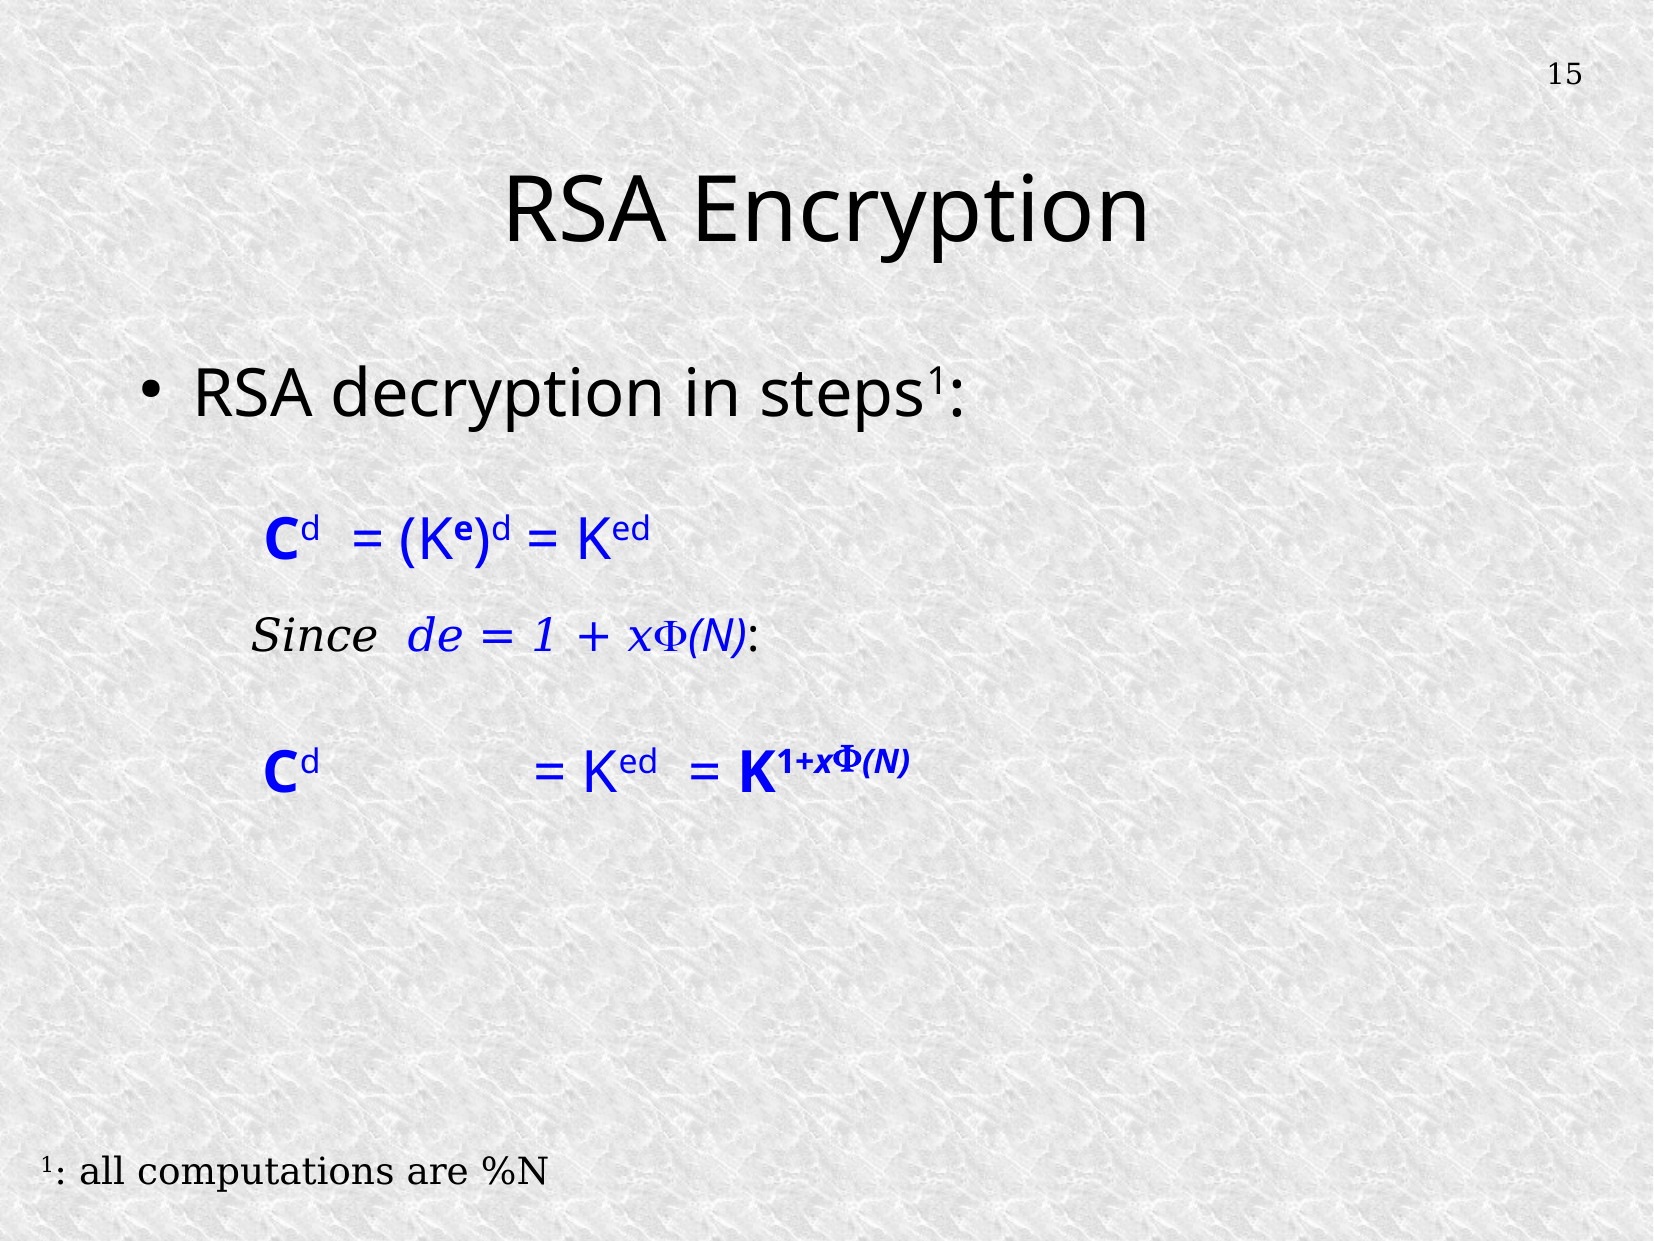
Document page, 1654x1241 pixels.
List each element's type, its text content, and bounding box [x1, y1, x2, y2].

text_box Cd = Ked = K1+xF(N) [168, 771, 1209, 862]
text_box 1: all computations are %N [40, 1149, 550, 1195]
title RSA Encryption [121, 102, 1533, 311]
picture [0, 0, 1654, 1241]
text_box Since de = 1 + xF(N): [250, 602, 1107, 716]
text_box Cd = (Ke)d = Ked [138, 497, 1396, 771]
list RSA decryption in steps1: [121, 344, 1533, 1127]
